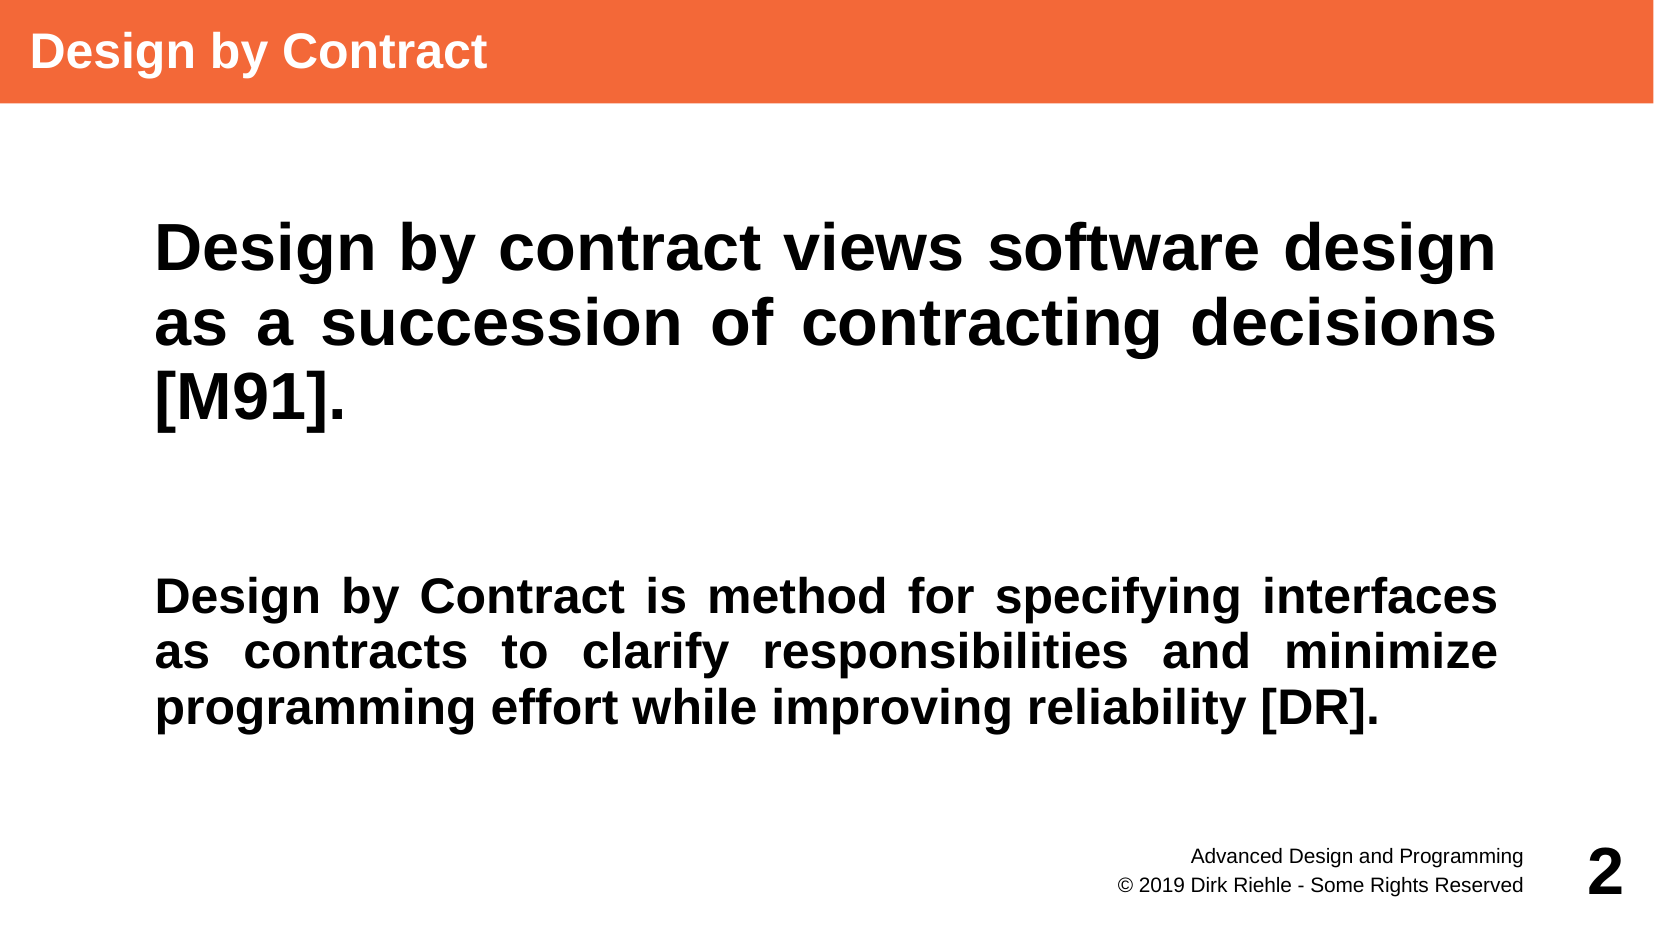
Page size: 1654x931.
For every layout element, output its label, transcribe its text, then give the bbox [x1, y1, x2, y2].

title Design by Contract [0, 0, 1654, 104]
subtitle Design by contract views software design as a succession of contracting decisions [M91]. Design by Contract is method for specifying interfaces as contracts to clarify responsibilities and minimize programming effort while improving reliability [DR]. [29, 132, 1625, 813]
